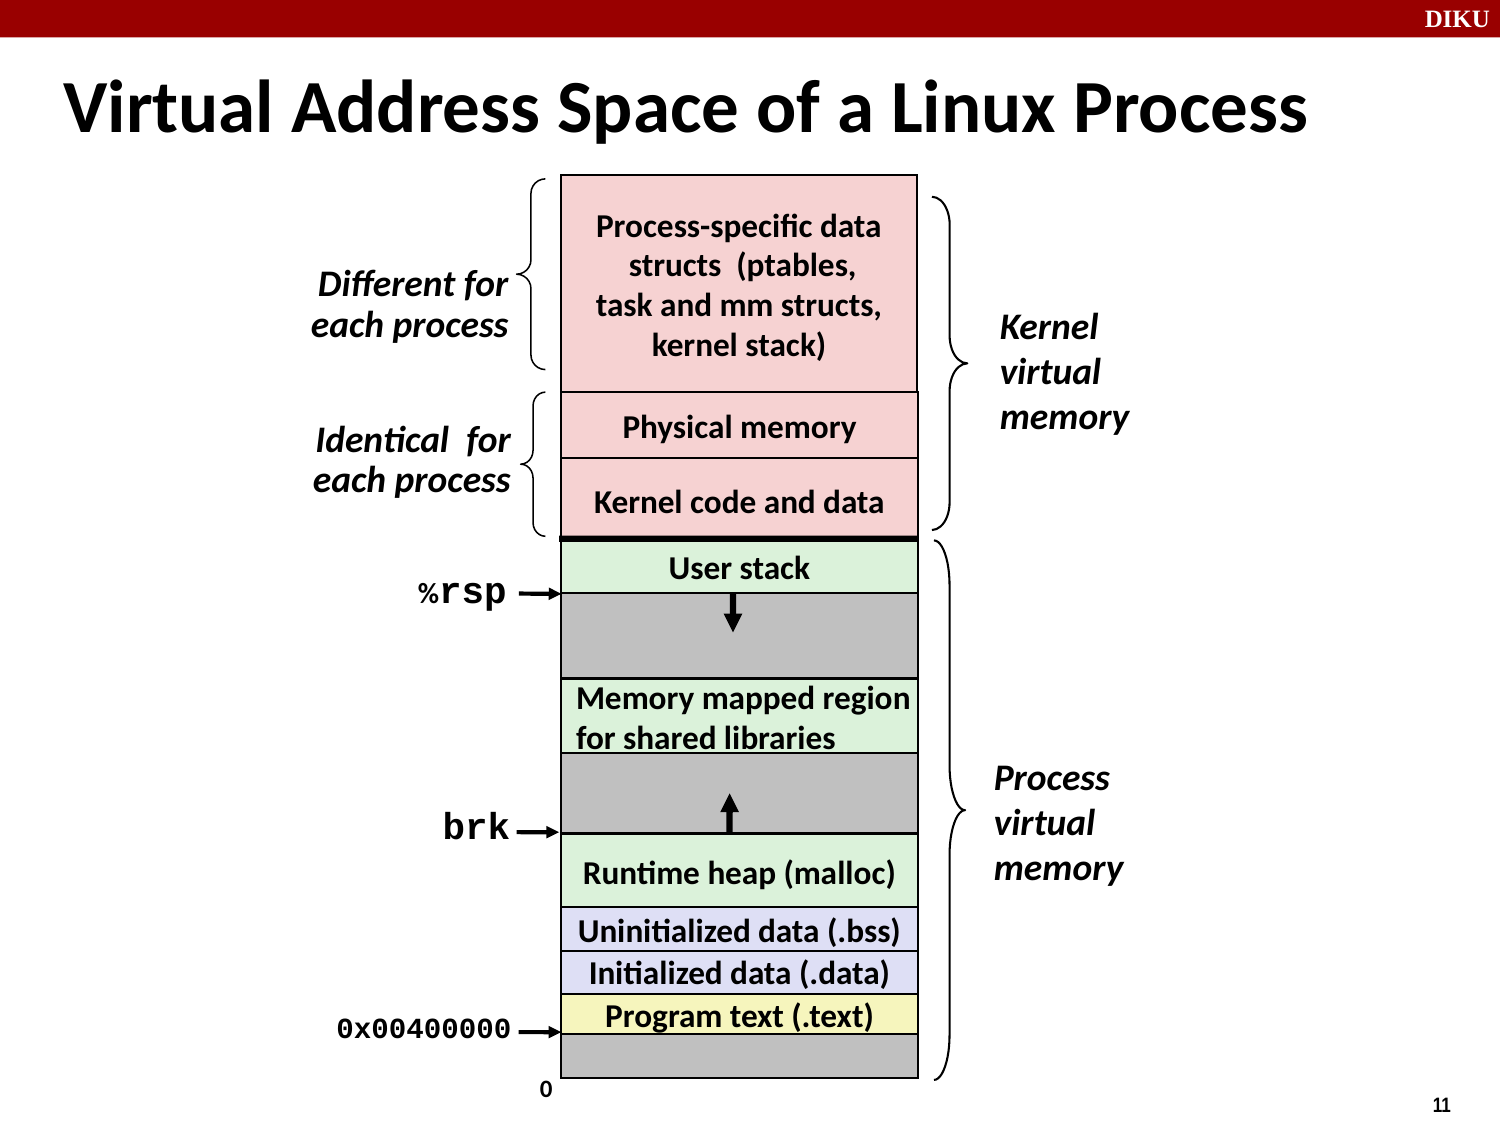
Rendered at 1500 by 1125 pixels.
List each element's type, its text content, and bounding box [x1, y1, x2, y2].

text_box %rsp [403, 558, 522, 619]
text_box Physical memory [561, 393, 918, 458]
text_box 0x00400000 [321, 1006, 527, 1056]
text_box [561, 752, 918, 833]
text_box Initialized data (.data) [561, 951, 918, 994]
text_box [561, 1034, 918, 1079]
text_box Program text (.text) [561, 994, 918, 1034]
text_box Process virtual memory [978, 745, 1139, 896]
text_box Kernel code and data [561, 458, 918, 535]
text_box Virtual Address Space of a Linux Process [48, 40, 1365, 166]
text_box 0 [525, 1064, 568, 1110]
text_box brk [428, 794, 526, 855]
text_box [561, 593, 918, 679]
text_box Memory mapped region for shared libraries [561, 679, 918, 752]
text_box Identical for each process [265, 412, 526, 513]
text_box Different for each process [264, 257, 524, 357]
text_box Runtime heap (malloc) [561, 833, 918, 906]
text_box Kernel virtual memory [985, 294, 1145, 445]
text_box Uninitialized data (.bss) [561, 906, 918, 951]
text_box Process-specific data structs (ptables, task and mm structs, kernel stack) [561, 175, 918, 393]
text_box User stack [561, 542, 918, 593]
